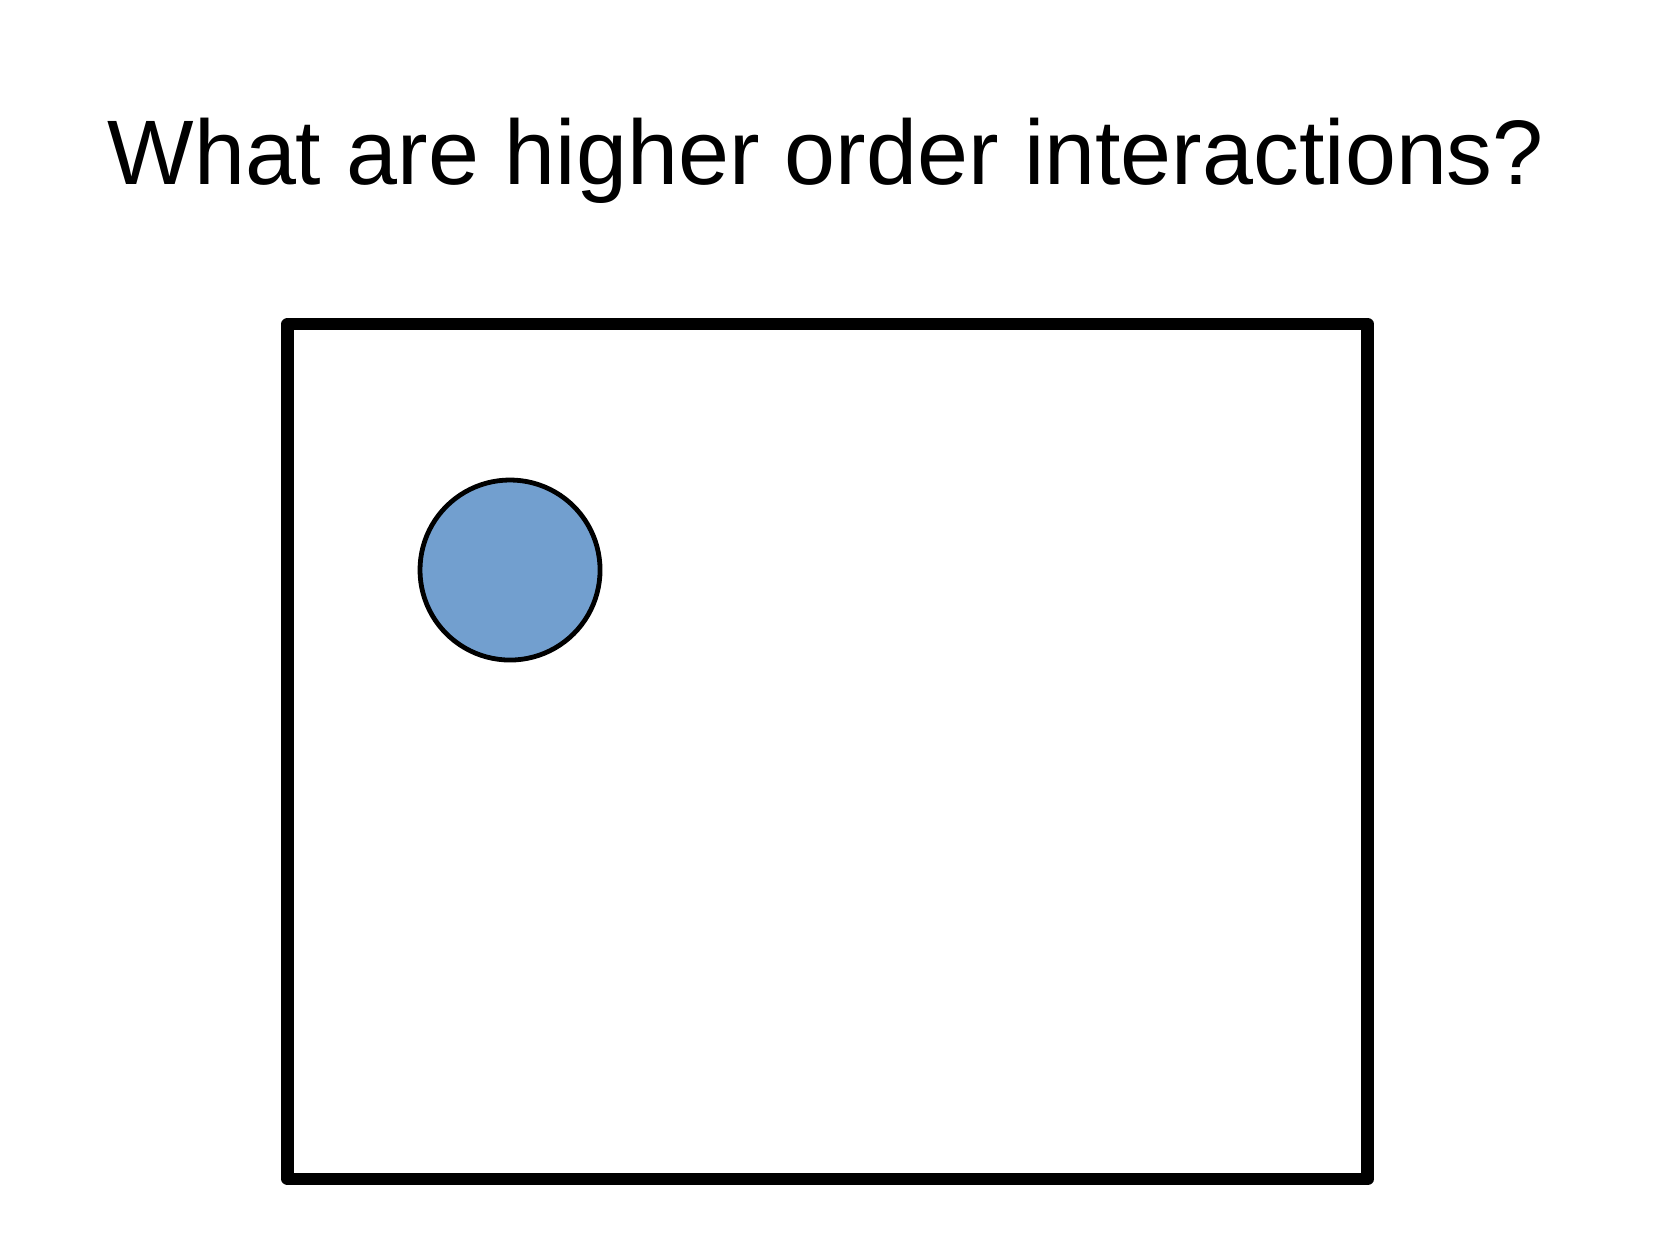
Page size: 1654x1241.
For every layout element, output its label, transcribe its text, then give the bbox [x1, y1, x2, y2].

title What are higher order interactions? [82, 49, 1571, 257]
text_box [420, 480, 601, 661]
